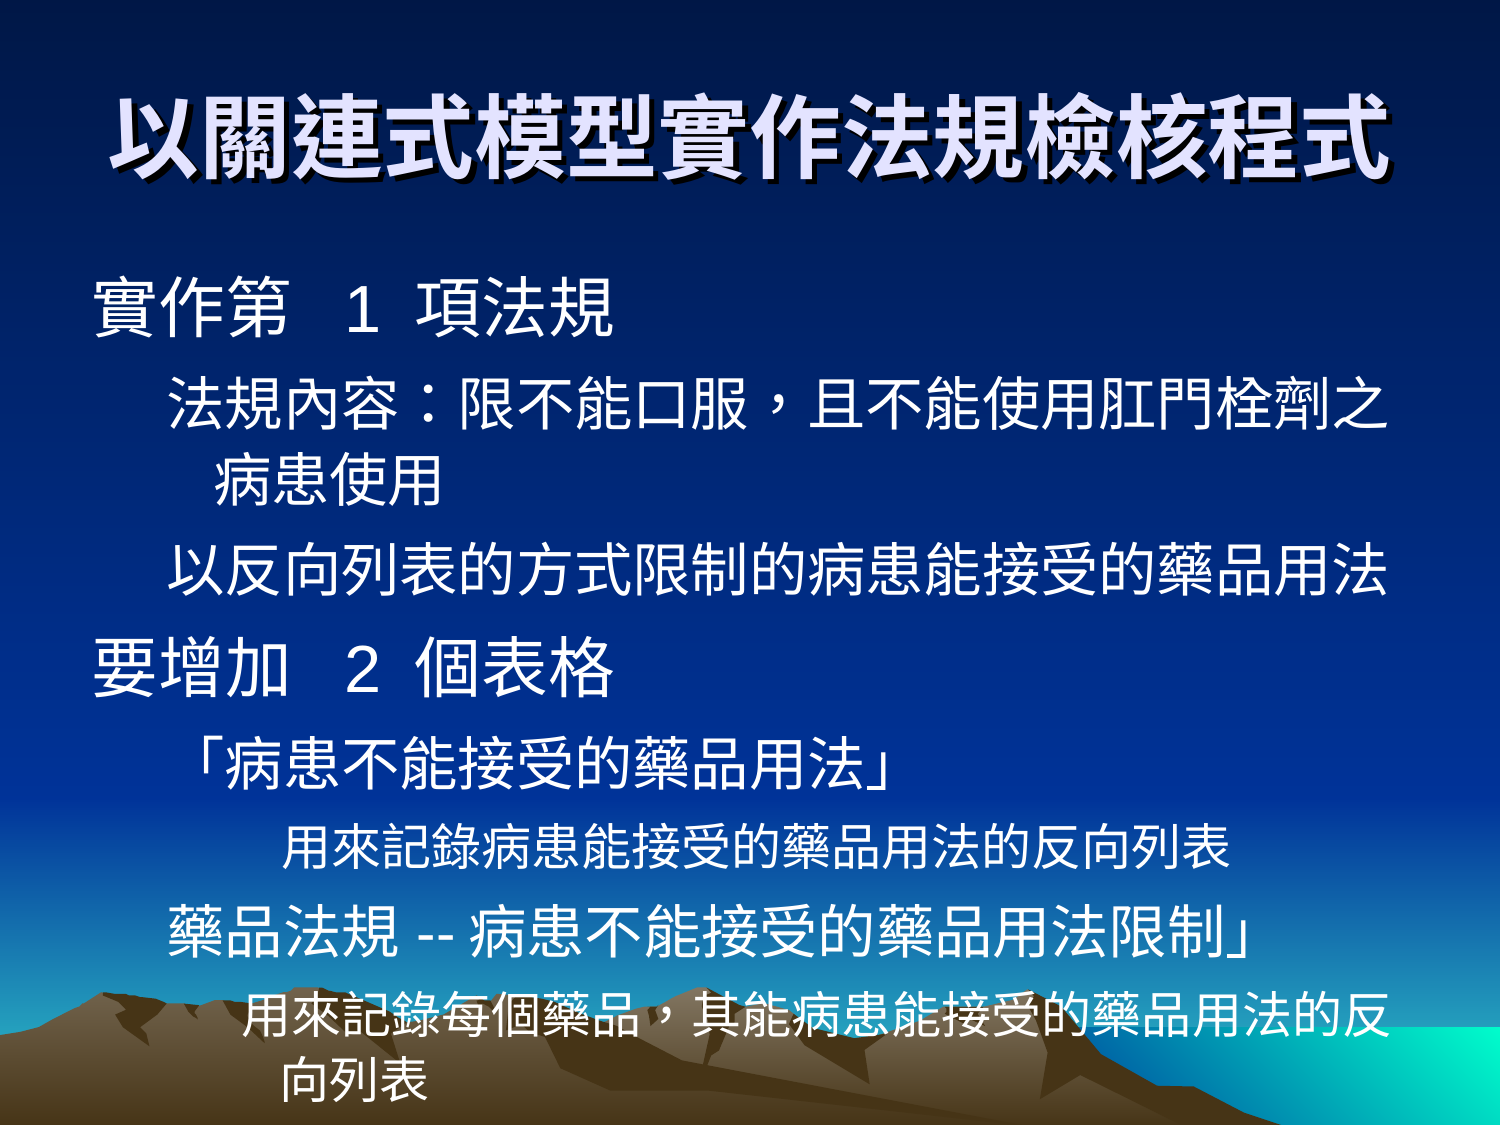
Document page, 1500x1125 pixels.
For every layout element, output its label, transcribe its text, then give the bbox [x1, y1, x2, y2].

title 以關連式模型實作法規檢核程式 [75, 37, 1426, 225]
list 實作第 1 項法規 法規內容：限不能口服，且不能使用肛門栓劑之病患使用 以反向列表的方式限制的病患能接受的藥品用法 要增加 2 個表格 「病患不能接受的藥品用法」 用來記錄病患能接受的藥品用法的反向列表 藥品法規--病患不能接受的藥品用法限制」 用來記錄每個藥品，其能病患能接受的藥品用法的反向列表 [76, 255, 1427, 1125]
